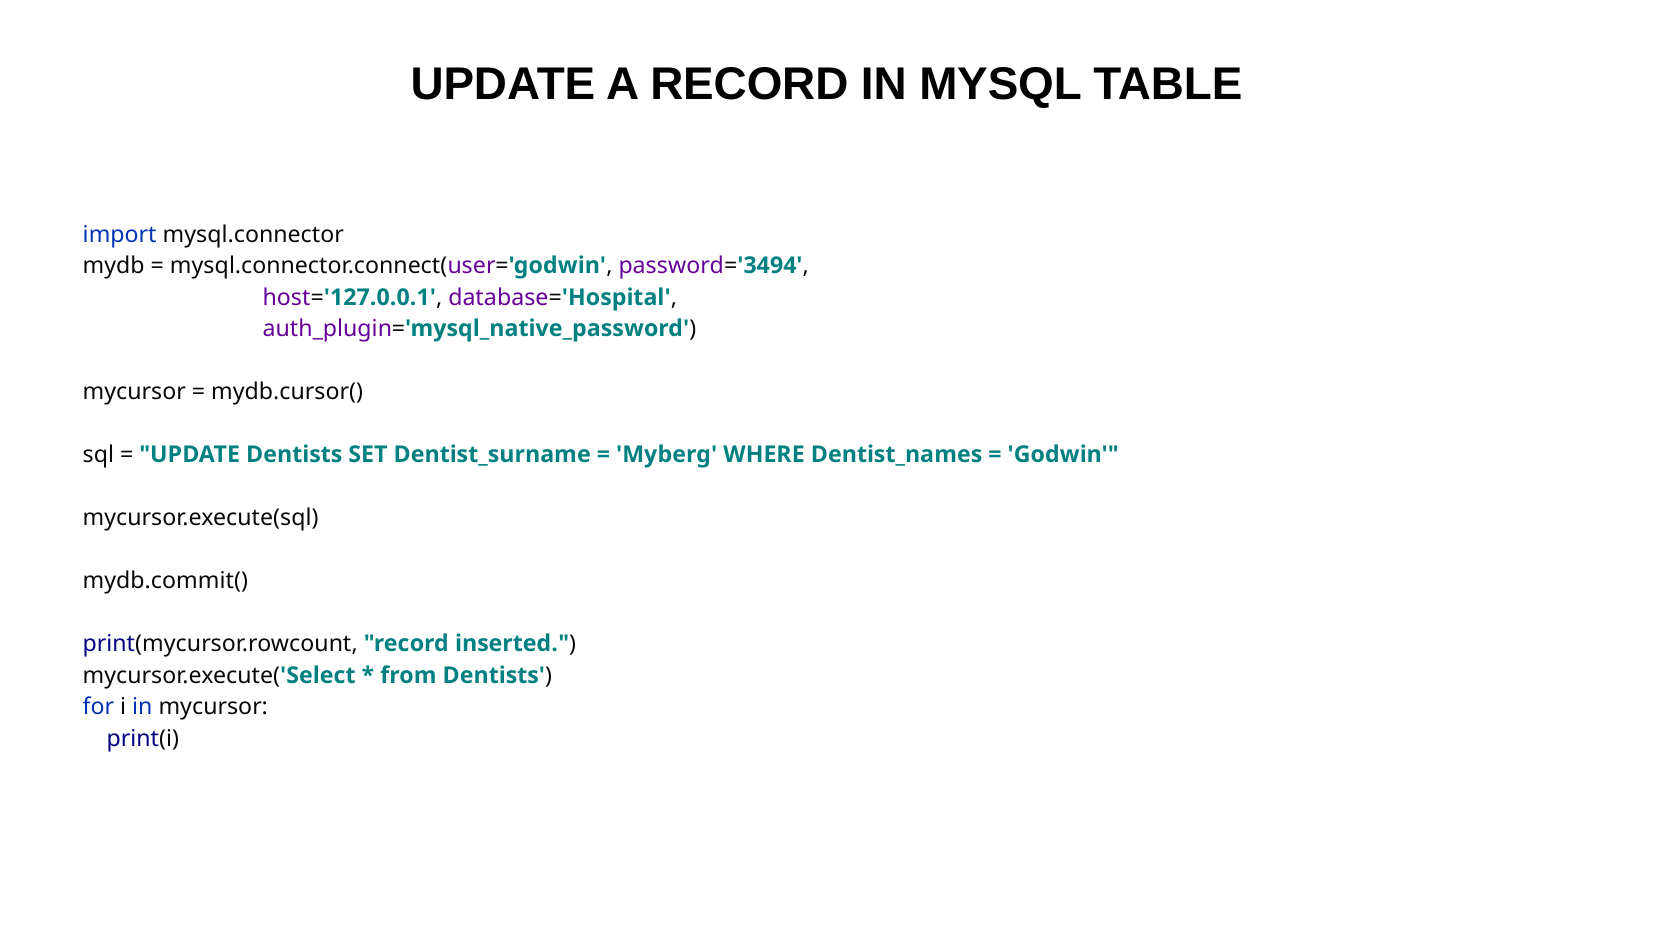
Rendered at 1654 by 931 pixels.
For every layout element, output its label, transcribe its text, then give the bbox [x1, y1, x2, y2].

list import mysql.connector mydb = mysql.connector.connect(user='godwin', password='3494', host='127.0.0.1', database='Hospital', auth_plugin='mysql_native_password') mycursor = mydb.cursor() sql = "UPDATE Dentists SET Dentist_surname = 'Myberg' WHERE Dentist_names = 'Godwin'" mycursor.execute(sql) mydb.commit() print(mycursor.rowcount, "record inserted.") mycursor.execute('Select * from Dentists') for i in mycursor: print(i) [82, 217, 1571, 758]
title UPDATE A RECORD IN MYSQL TABLE [82, 36, 1571, 130]
